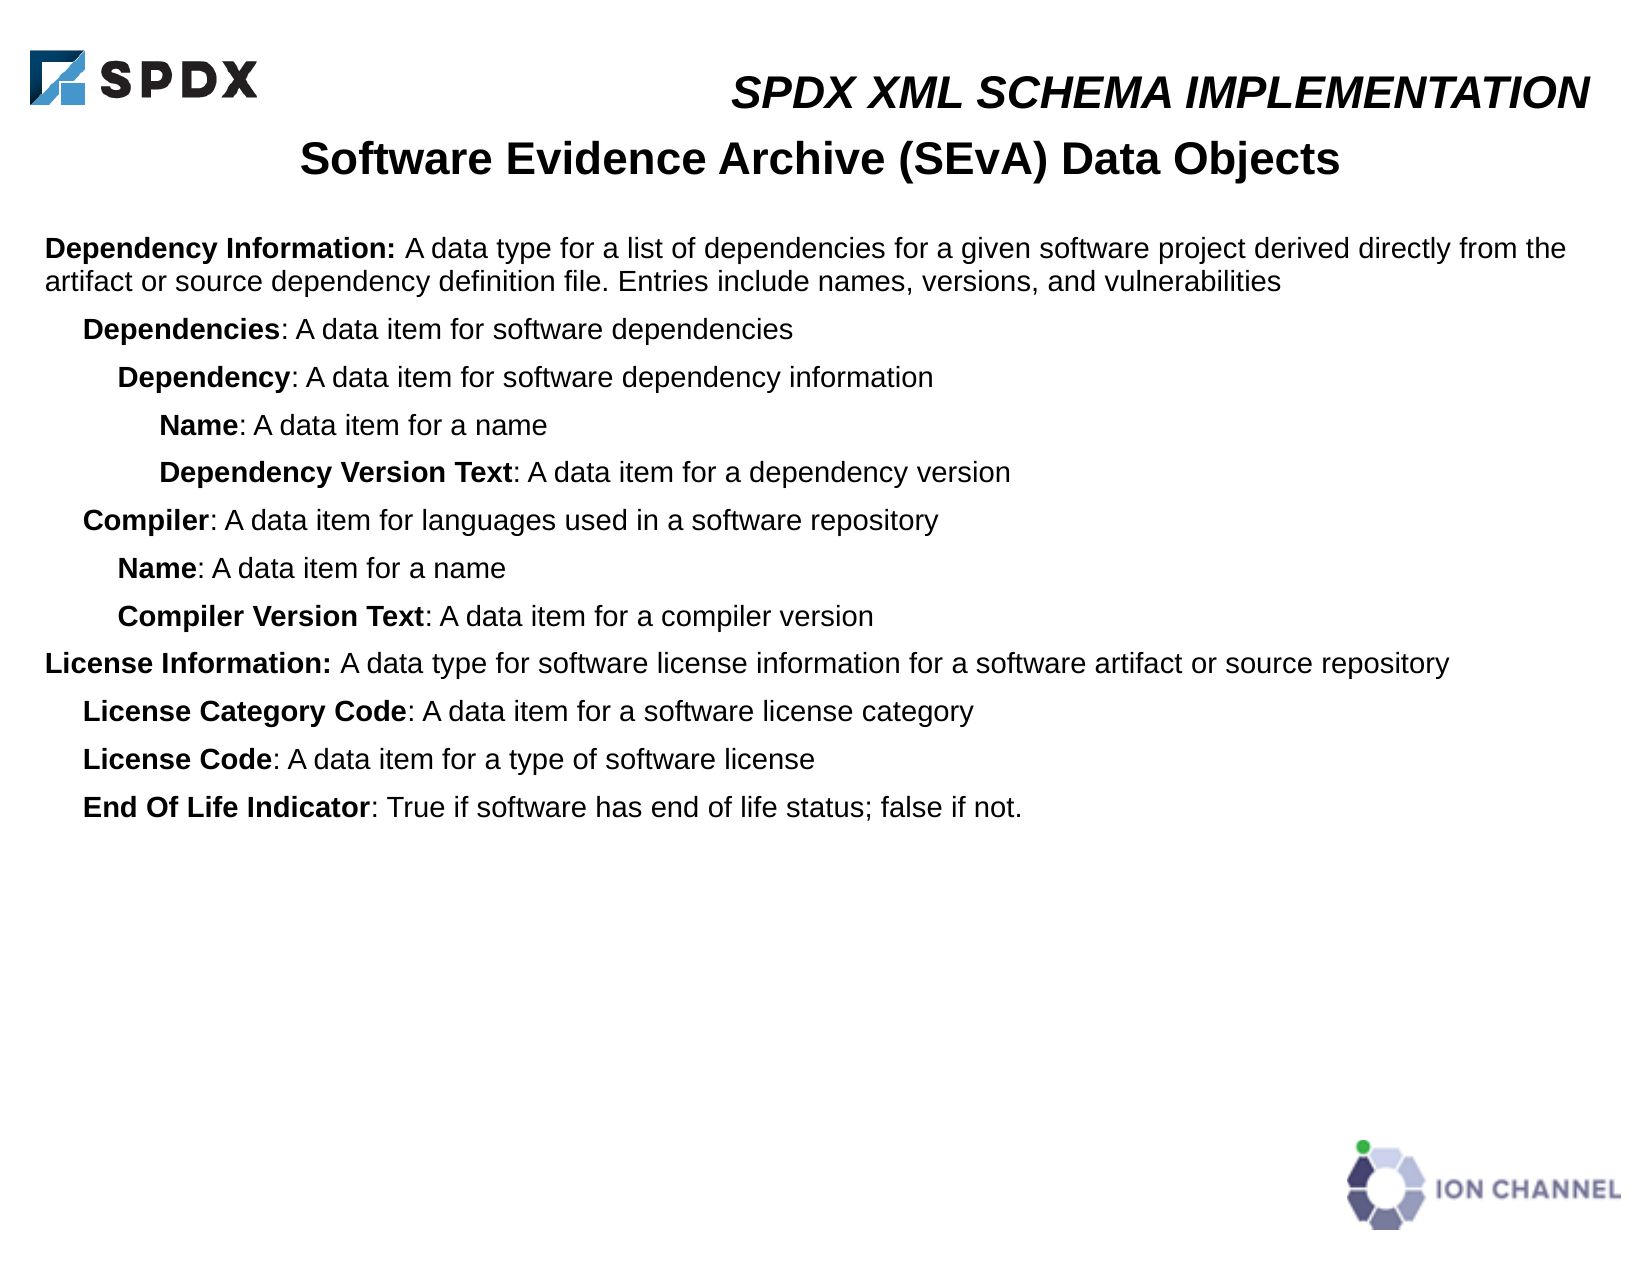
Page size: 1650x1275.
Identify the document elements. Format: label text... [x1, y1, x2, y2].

text_box SPDX XML SCHEMA IMPLEMENTATION [690, 59, 1606, 121]
text_box Dependency Information: A data type for a list of dependencies for a given software project derived directly from the artifact or source dependency definition file. Entries include names, versions, and vulnerabilities Dependencies: A data item for software dependencies Dependency: A data item for software dependency information Name: A data item for a name Dependency Version Text: A data item for a dependency version Compiler: A data item for languages used in a software repository Name: A data item for a name Compiler Version Text: A data item for a compiler version License Information: A data type for software license information for a software artifact or source repository License Category Code: A data item for a software license category License Code: A data item for a type of software license End Of Life Indicator: True if software has end of life status; false if not. [30, 225, 1636, 1126]
picture [30, 29, 257, 105]
text_box Software Evidence Archive (SEvA) Data Objects [285, 125, 1357, 196]
picture [1347, 1140, 1621, 1231]
